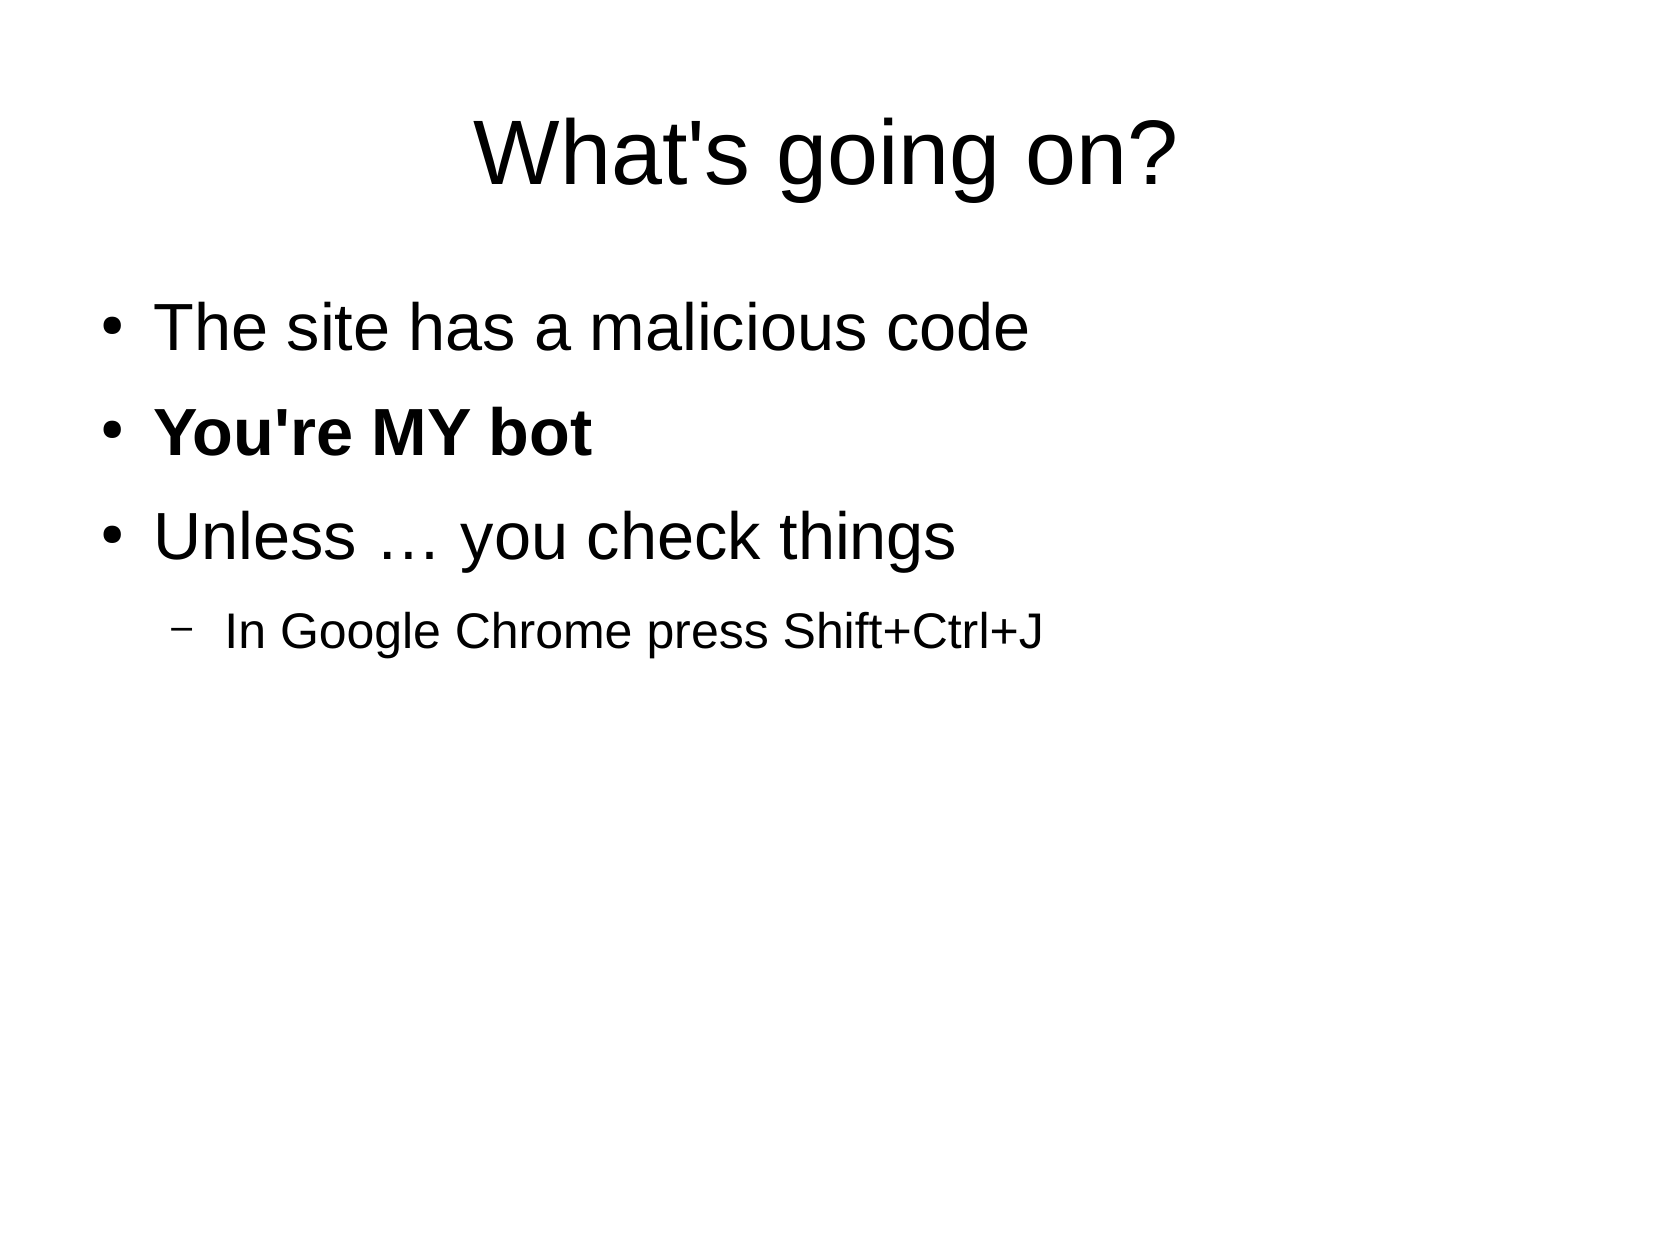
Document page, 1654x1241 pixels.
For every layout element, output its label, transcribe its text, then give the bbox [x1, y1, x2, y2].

title What's going on? [82, 49, 1571, 257]
list The site has a malicious code You're MY bot Unless … you check things In Google Chrome press Shift+Ctrl+J [82, 290, 1538, 1010]
